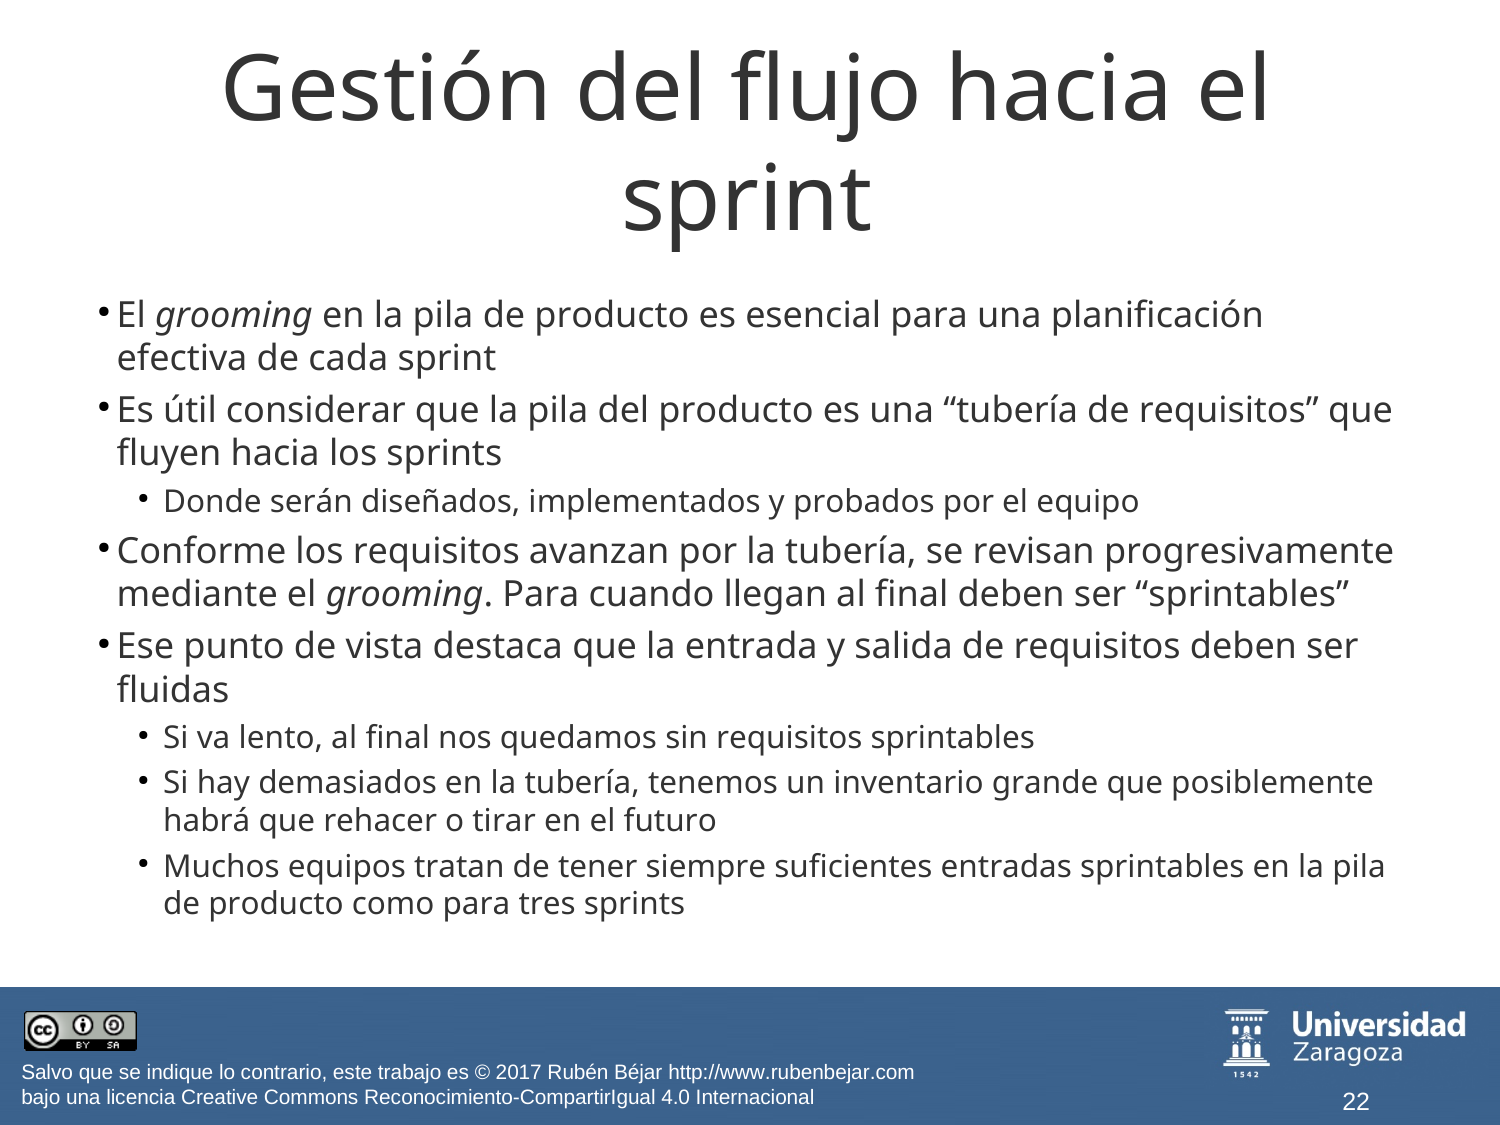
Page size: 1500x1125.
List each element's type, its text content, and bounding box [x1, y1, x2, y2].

list El grooming en la pila de producto es esencial para una planificación efectiva de cada sprint Es útil considerar que la pila del producto es una “tubería de requisitos” que fluyen hacia los sprints Donde serán diseñados, implementados y probados por el equipo Conforme los requisitos avanzan por la tubería, se revisan progresivamente mediante el grooming. Para cuando llegan al final deben ser “sprintables” Ese punto de vista destaca que la entrada y salida de requisitos deben ser fluidas Si va lento, al final nos quedamos sin requisitos sprintables Si hay demasiados en la tubería, tenemos un inventario grande que posiblemente habrá que rehacer o tirar en el futuro Muchos equipos tratan de tener siempre suficientes entradas sprintables en la pila de producto como para tres sprints [82, 283, 1418, 957]
picture [0, 987, 1500, 1125]
title Gestión del flujo hacia el sprint [74, 21, 1420, 257]
